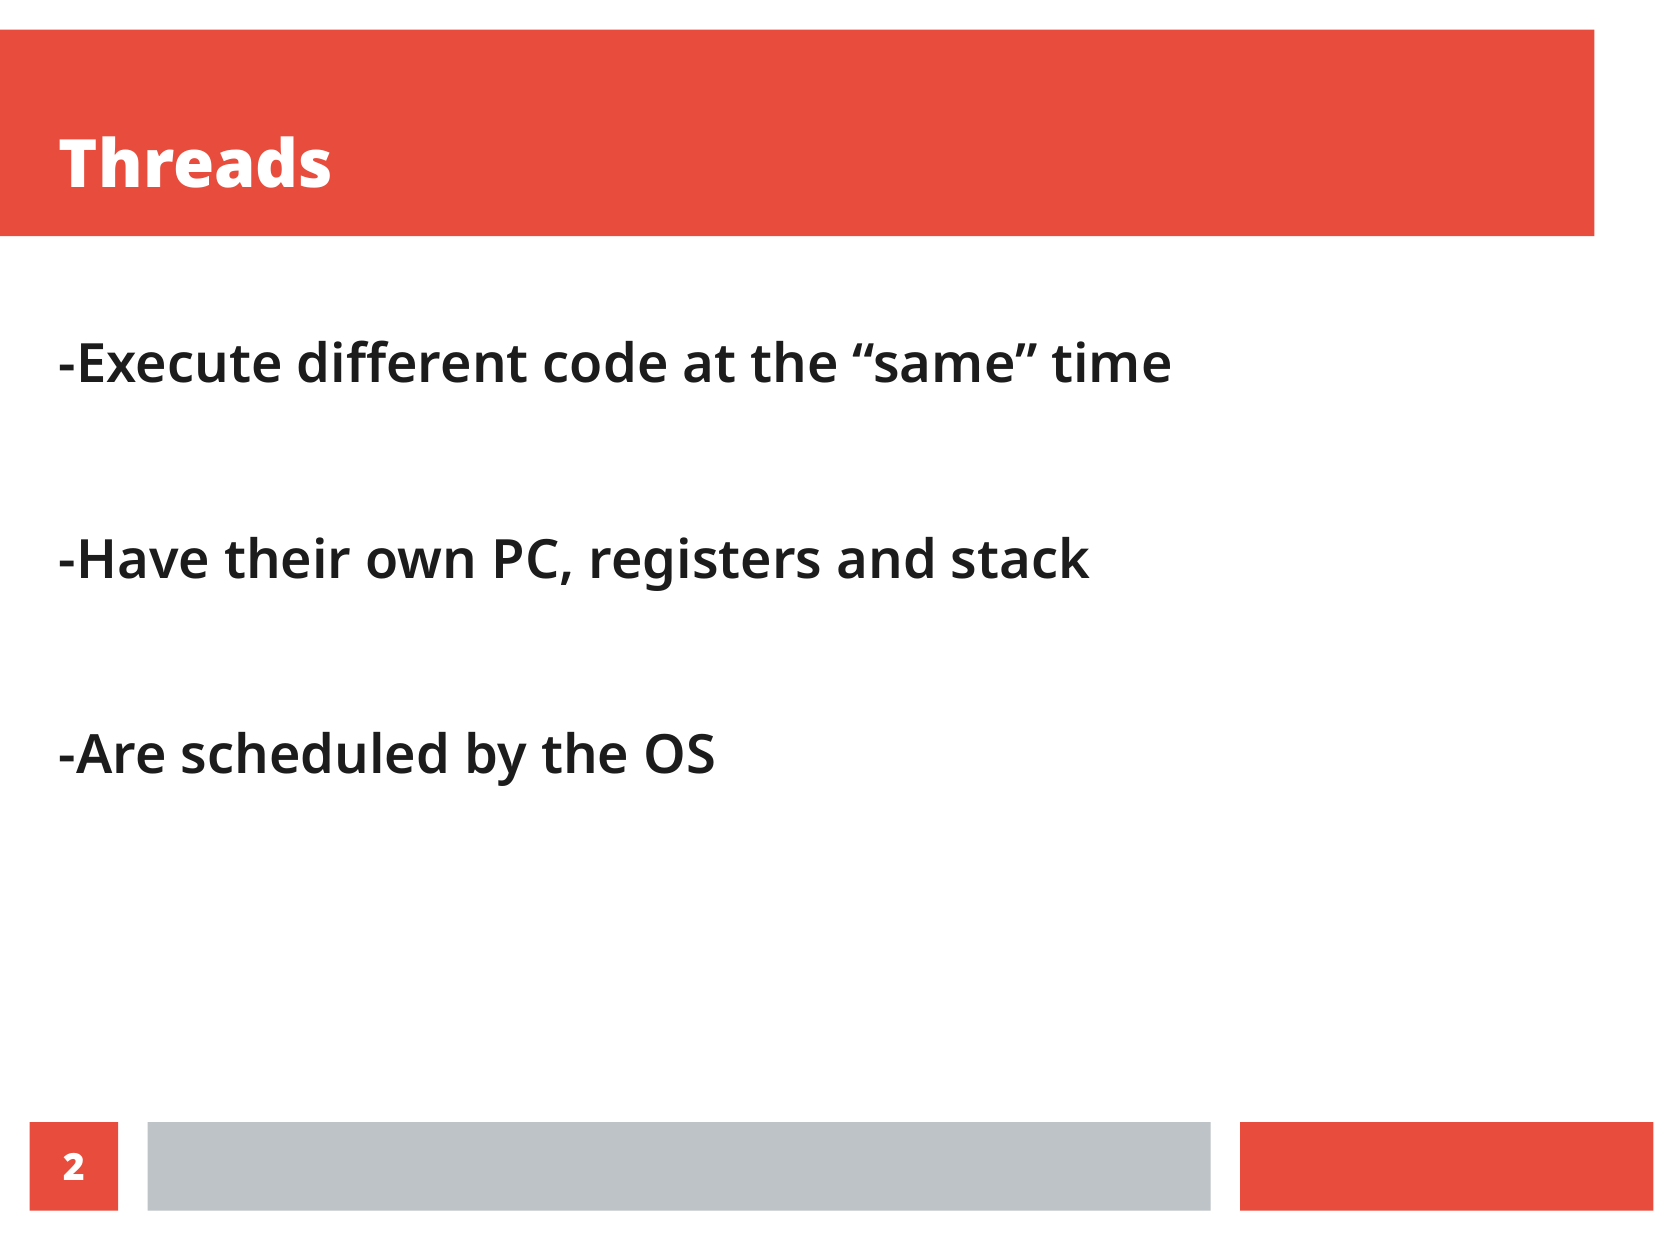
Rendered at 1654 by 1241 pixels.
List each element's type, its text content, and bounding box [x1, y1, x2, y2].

list -Execute different code at the “same” time -Have their own PC, registers and stack -Are scheduled by the OS [59, 324, 1565, 1093]
title Threads [59, 59, 1595, 207]
